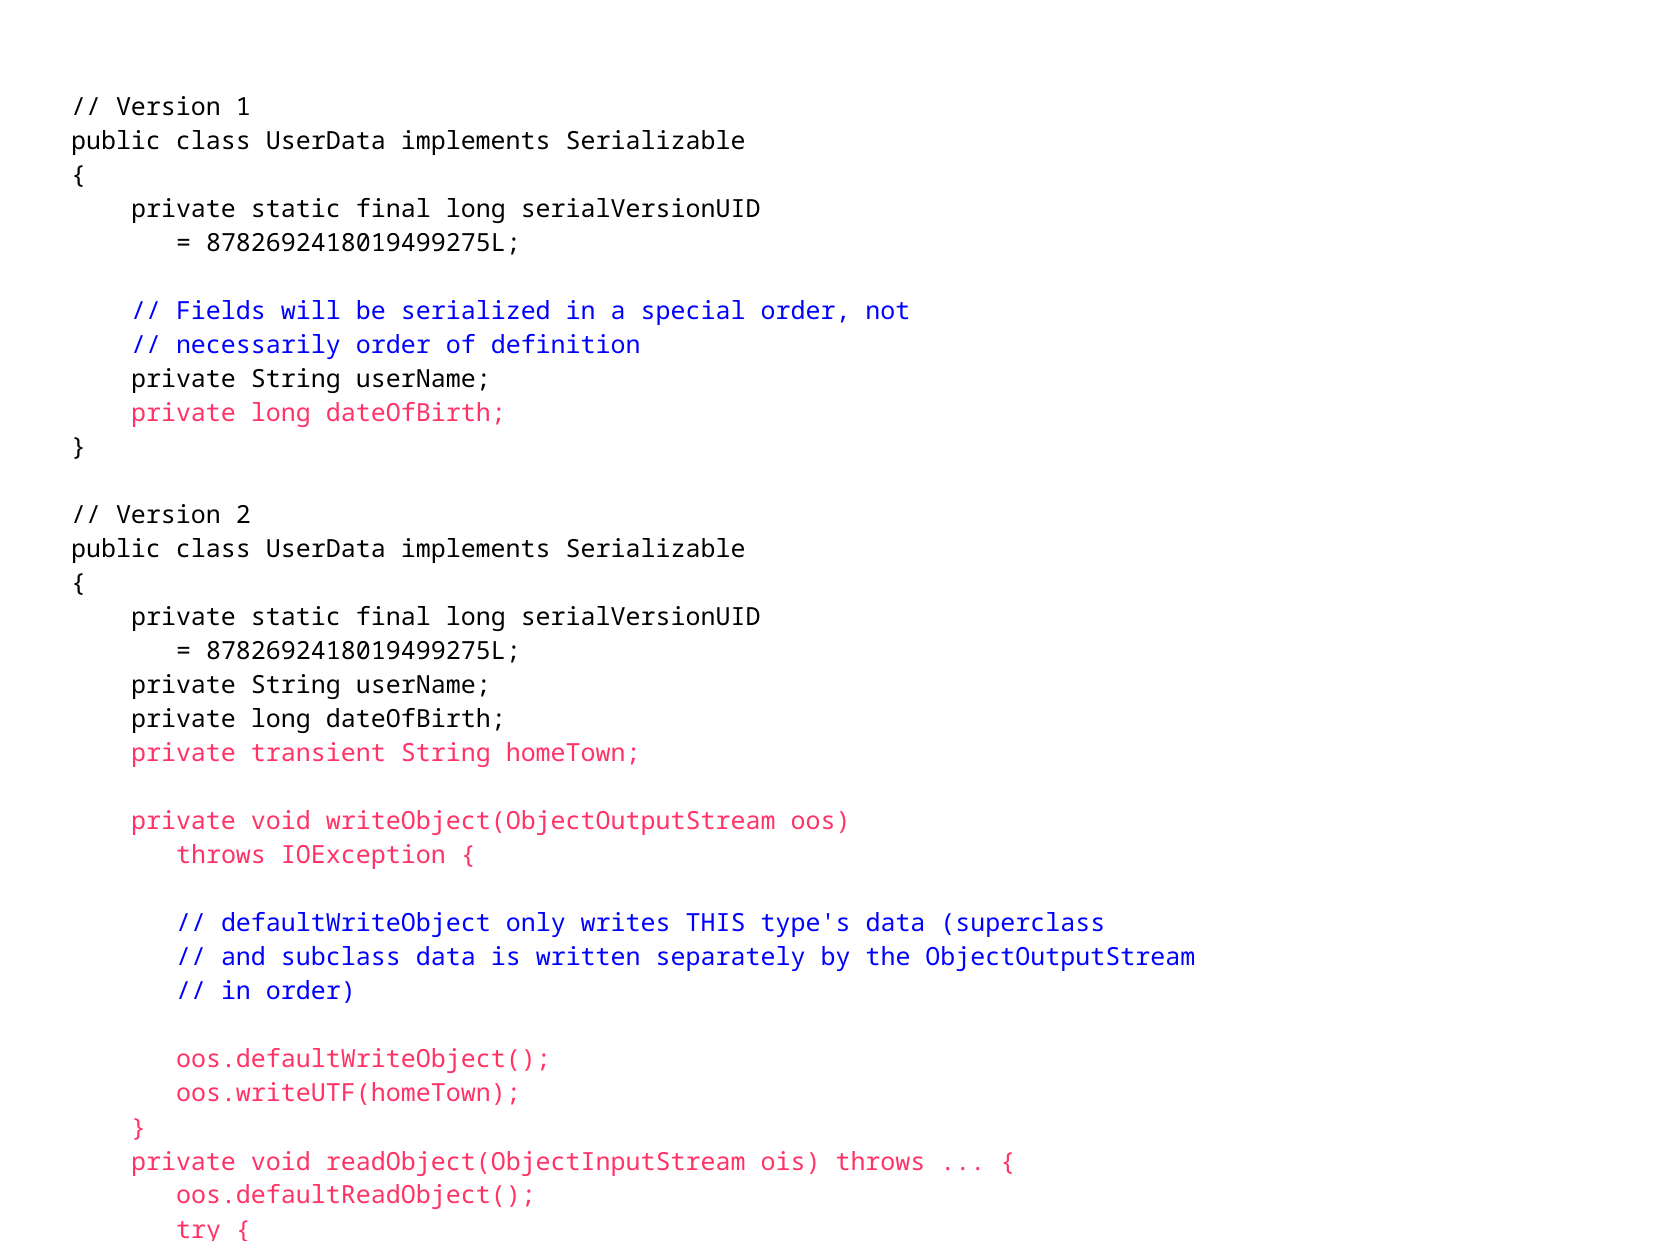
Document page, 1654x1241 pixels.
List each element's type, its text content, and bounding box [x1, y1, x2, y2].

text_box // Version 1 public class UserData implements Serializable { private static final long serialVersionUID = 8782692418019499275L; // Fields will be serialized in a special order, not // necessarily order of definition private String userName; private long dateOfBirth; } // Version 2 public class UserData implements Serializable { private static final long serialVersionUID = 8782692418019499275L; private String userName; private long dateOfBirth; private transient String homeTown; private void writeObject(ObjectOutputStream oos) throws IOException { // defaultWriteObject only writes THIS type's data (superclass // and subclass data is written separately by the ObjectOutputStream // in order) oos.defaultWriteObject(); oos.writeUTF(homeTown); } private void readObject(ObjectInputStream ois) throws ... { oos.defaultReadObject(); try { homeTown = oos.readUTF(); } catch (Exception ex) { homeTown = "Unknown, USA"; } } } [71, 88, 1579, 1190]
